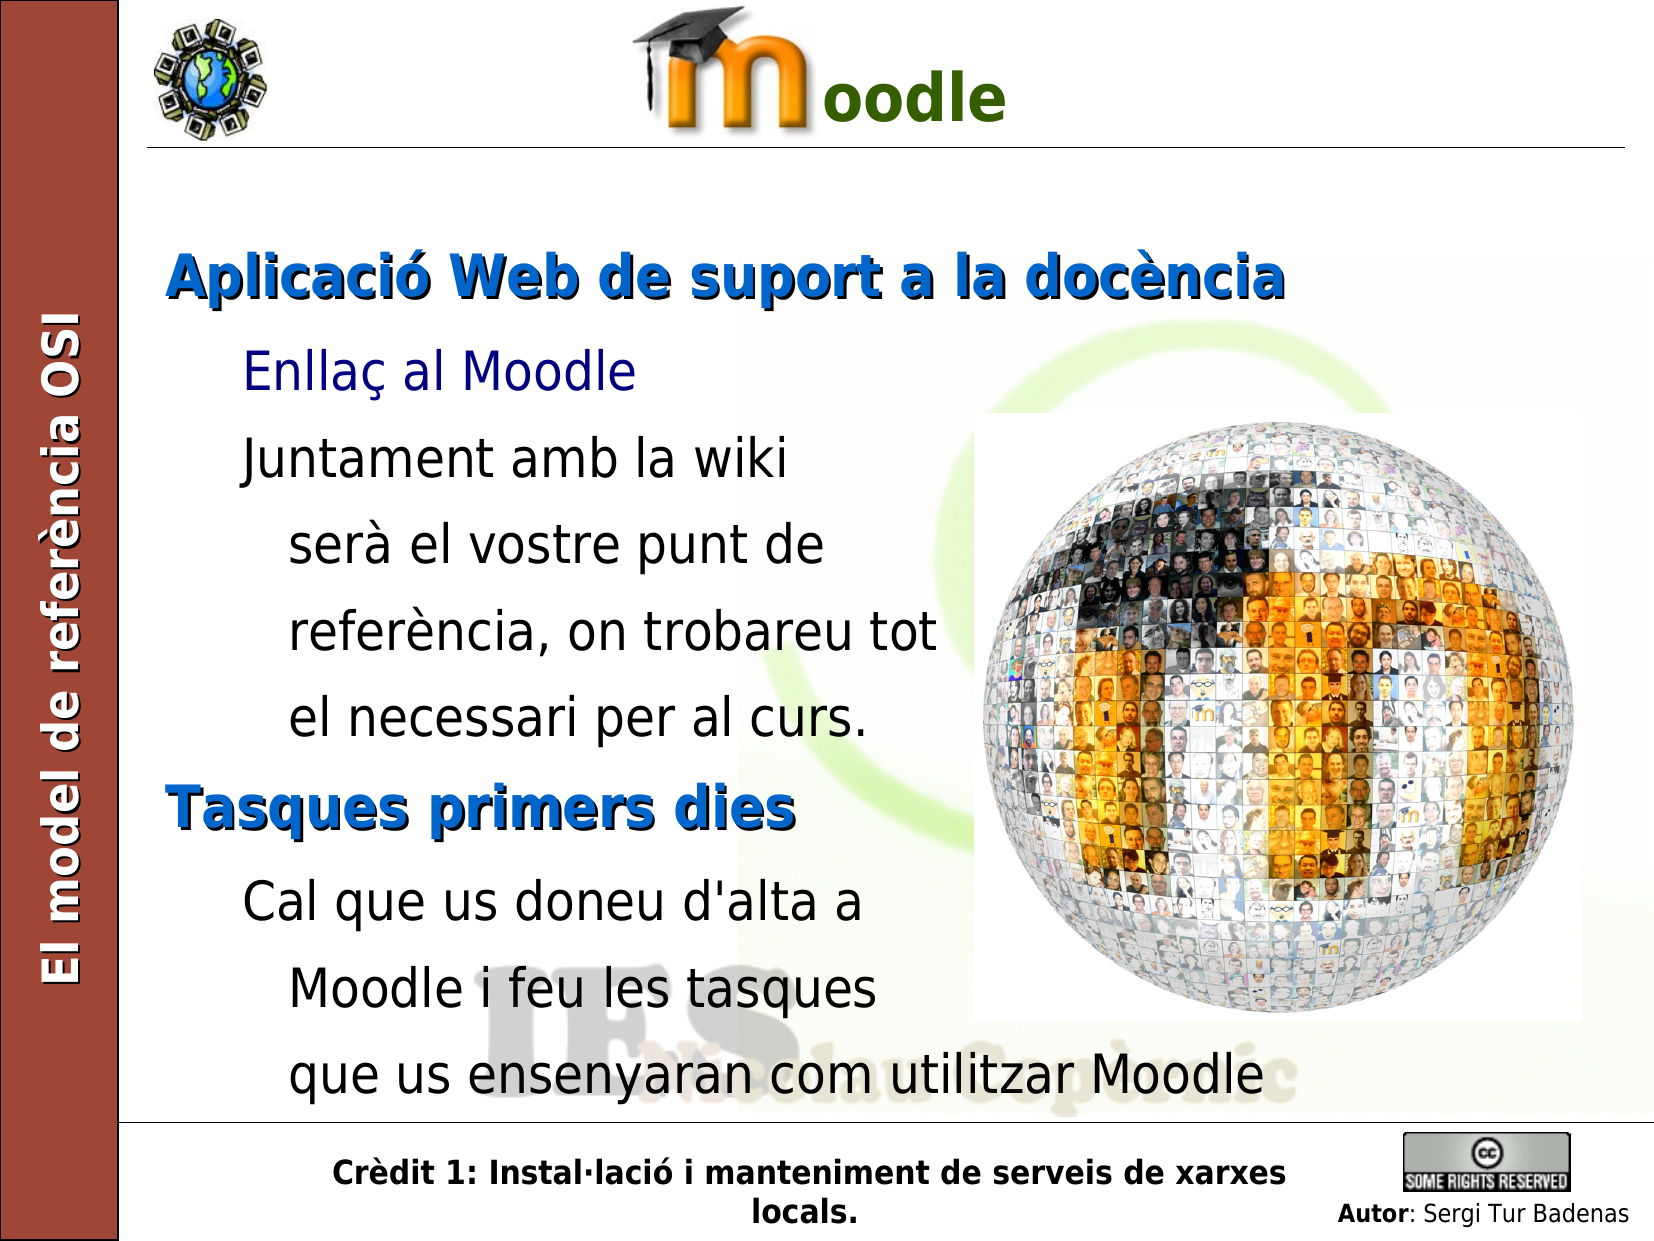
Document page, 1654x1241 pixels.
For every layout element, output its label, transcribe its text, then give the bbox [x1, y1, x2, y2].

picture [1403, 1132, 1571, 1192]
picture [466, 252, 1654, 1117]
picture [631, 5, 821, 140]
picture [154, 19, 268, 142]
list Aplicació Web de suport a la docència Enllaç al Moodle Juntament amb la wiki serà el vostre punt de referència, on trobareu tot el necessari per al curs. Tasques primers dies Cal que us doneu d'alta a Moodle i feu les tasques que us ensenyaran com utilitzar Moodle [147, 242, 1636, 1107]
title oodle [171, 49, 1654, 148]
picture [974, 413, 1582, 1021]
